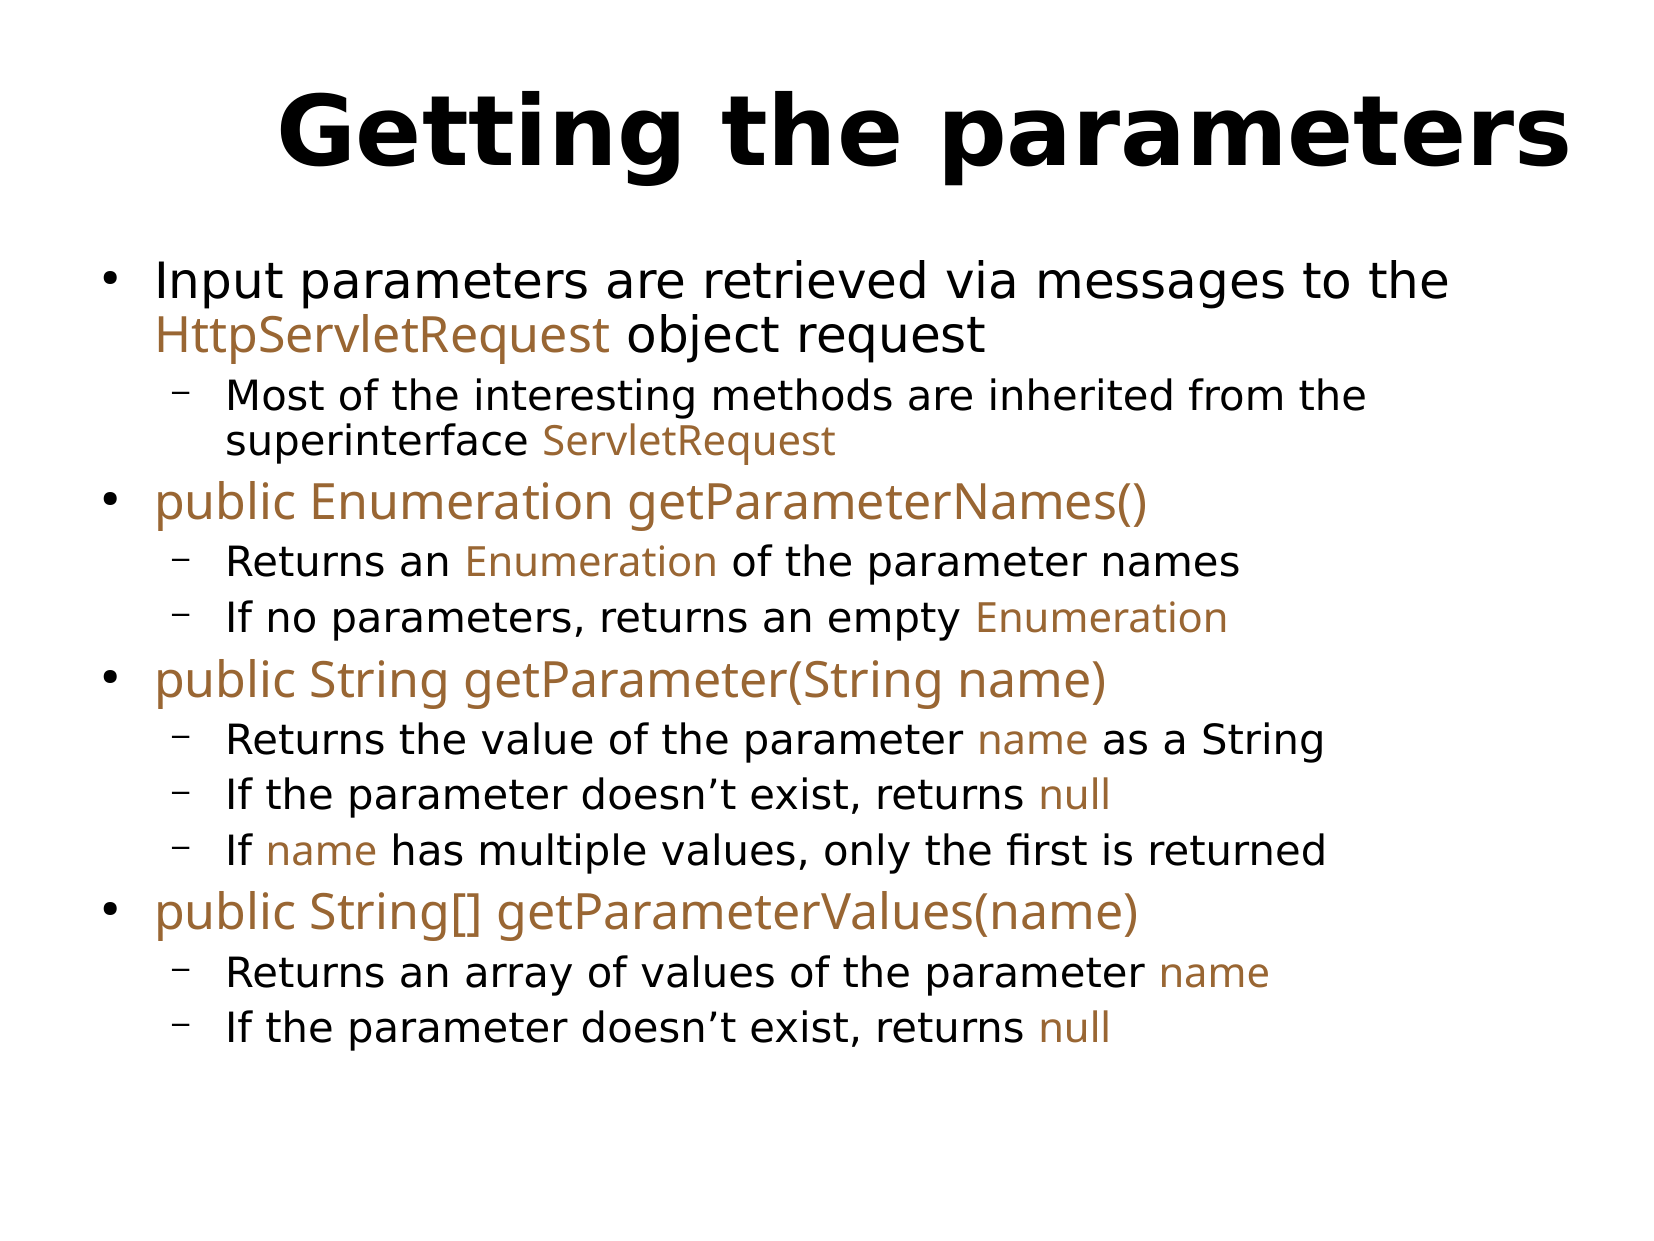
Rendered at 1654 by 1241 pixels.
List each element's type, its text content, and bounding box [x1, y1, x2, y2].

title Getting the parameters [220, 41, 1630, 193]
list Input parameters are retrieved via messages to the HttpServletRequest object request Most of the interesting methods are inherited from the superinterface ServletRequest public Enumeration getParameterNames() Returns an Enumeration of the parameter names If no parameters, returns an empty Enumeration public String getParameter(String name) Returns the value of the parameter name as a String If the parameter doesn’t exist, returns null If name has multiple values, only the first is returned public String[] getParameterValues(name) Returns an array of values of the parameter name If the parameter doesn’t exist, returns null [68, 247, 1620, 1109]
